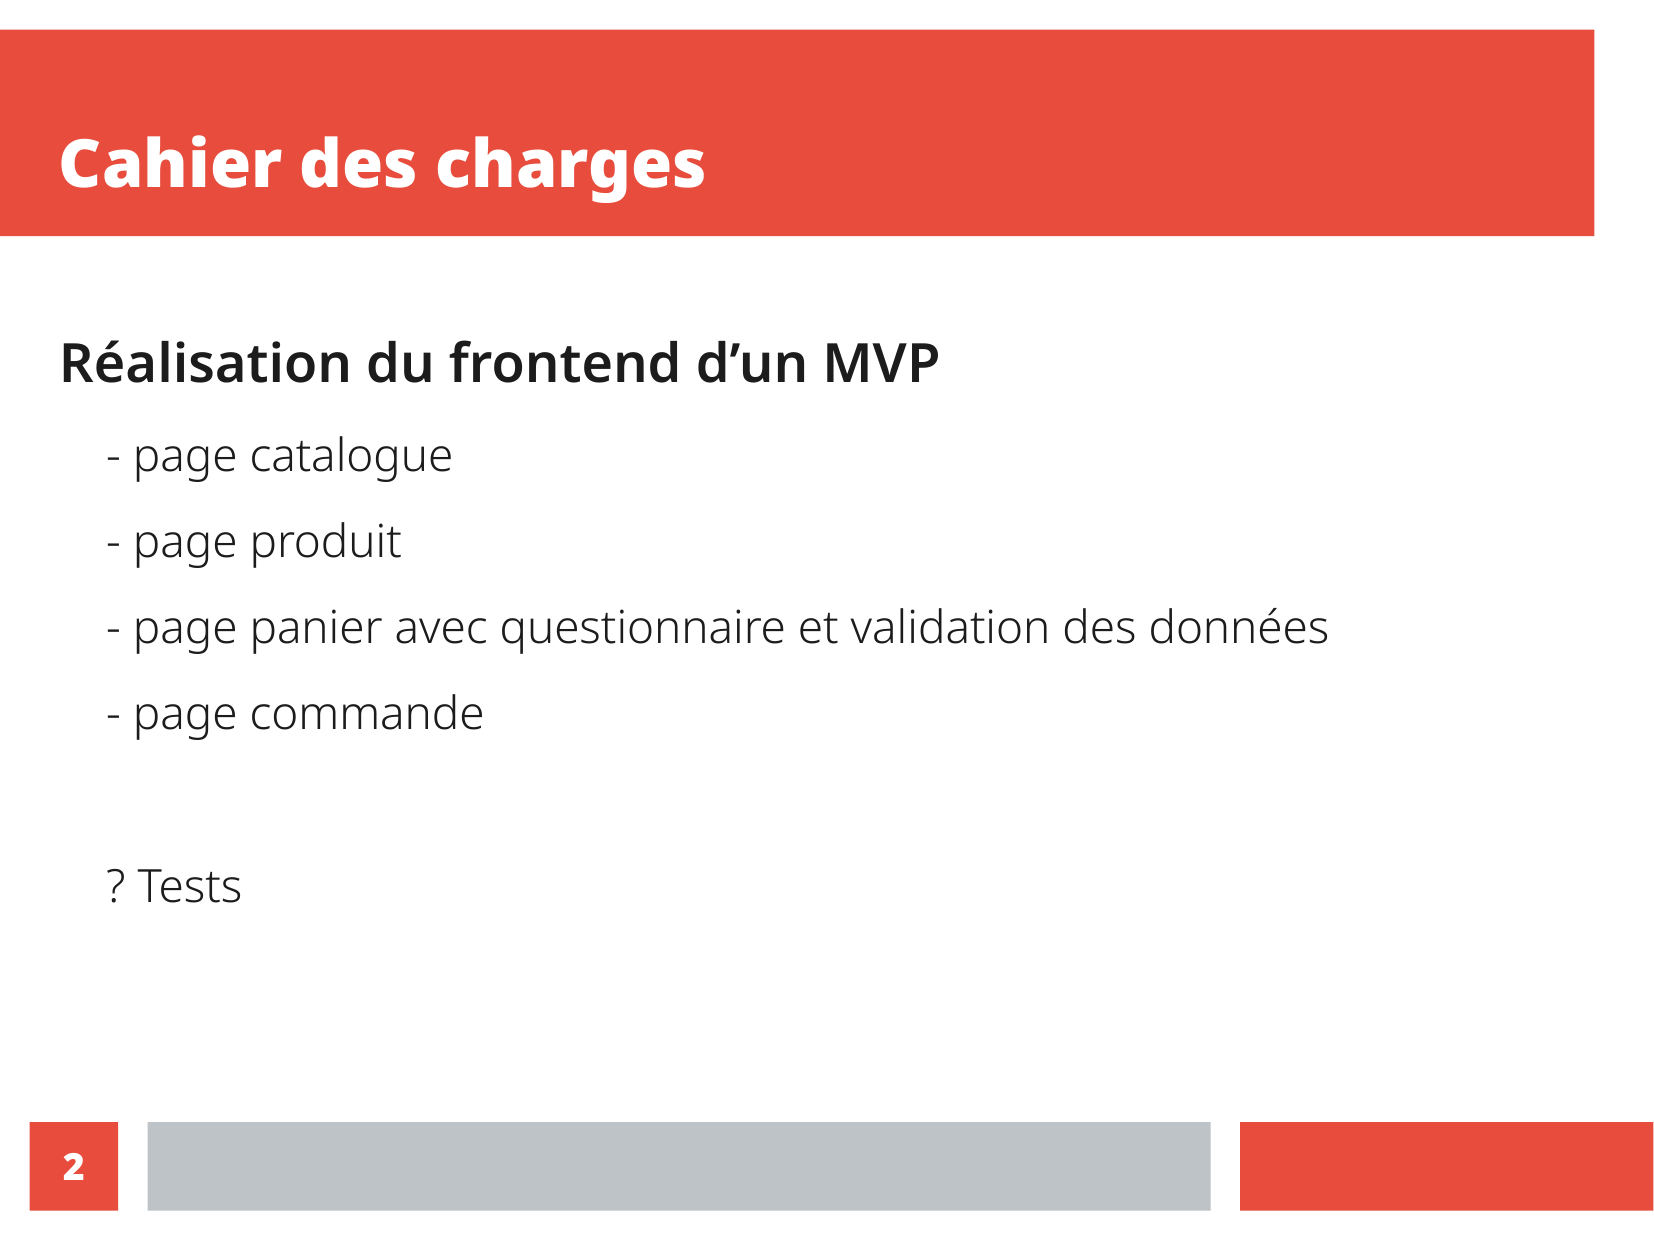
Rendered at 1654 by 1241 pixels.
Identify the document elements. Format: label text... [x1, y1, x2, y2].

title Cahier des charges [59, 59, 1595, 207]
list Réalisation du frontend d’un MVP - page catalogue - page produit - page panier avec questionnaire et validation des données - page commande ? Tests [59, 324, 1565, 1093]
